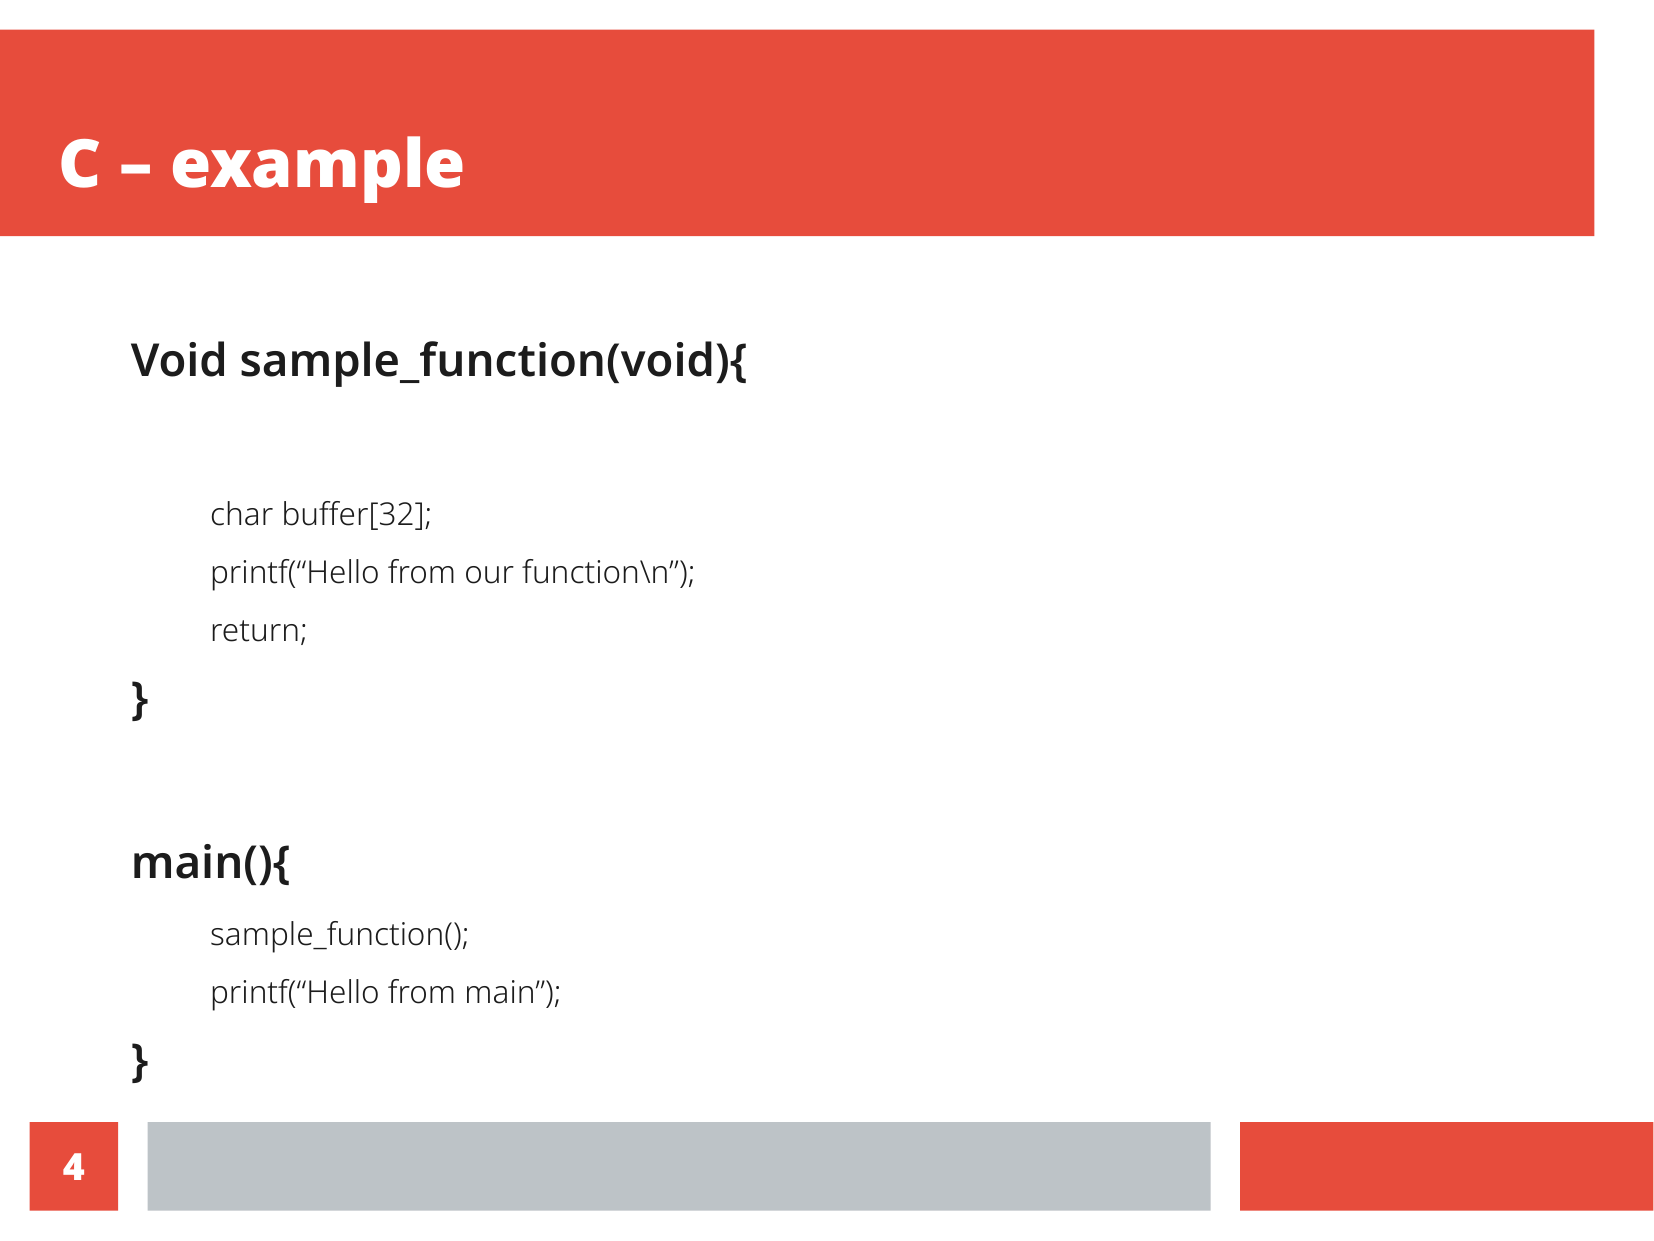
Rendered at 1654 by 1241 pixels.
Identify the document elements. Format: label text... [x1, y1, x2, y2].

title C – example [59, 59, 1595, 207]
list Void sample_function(void){ char buffer[32]; printf(“Hello from our function\n”); return; } main(){ sample_function(); printf(“Hello from main”); } [130, 324, 1637, 1093]
